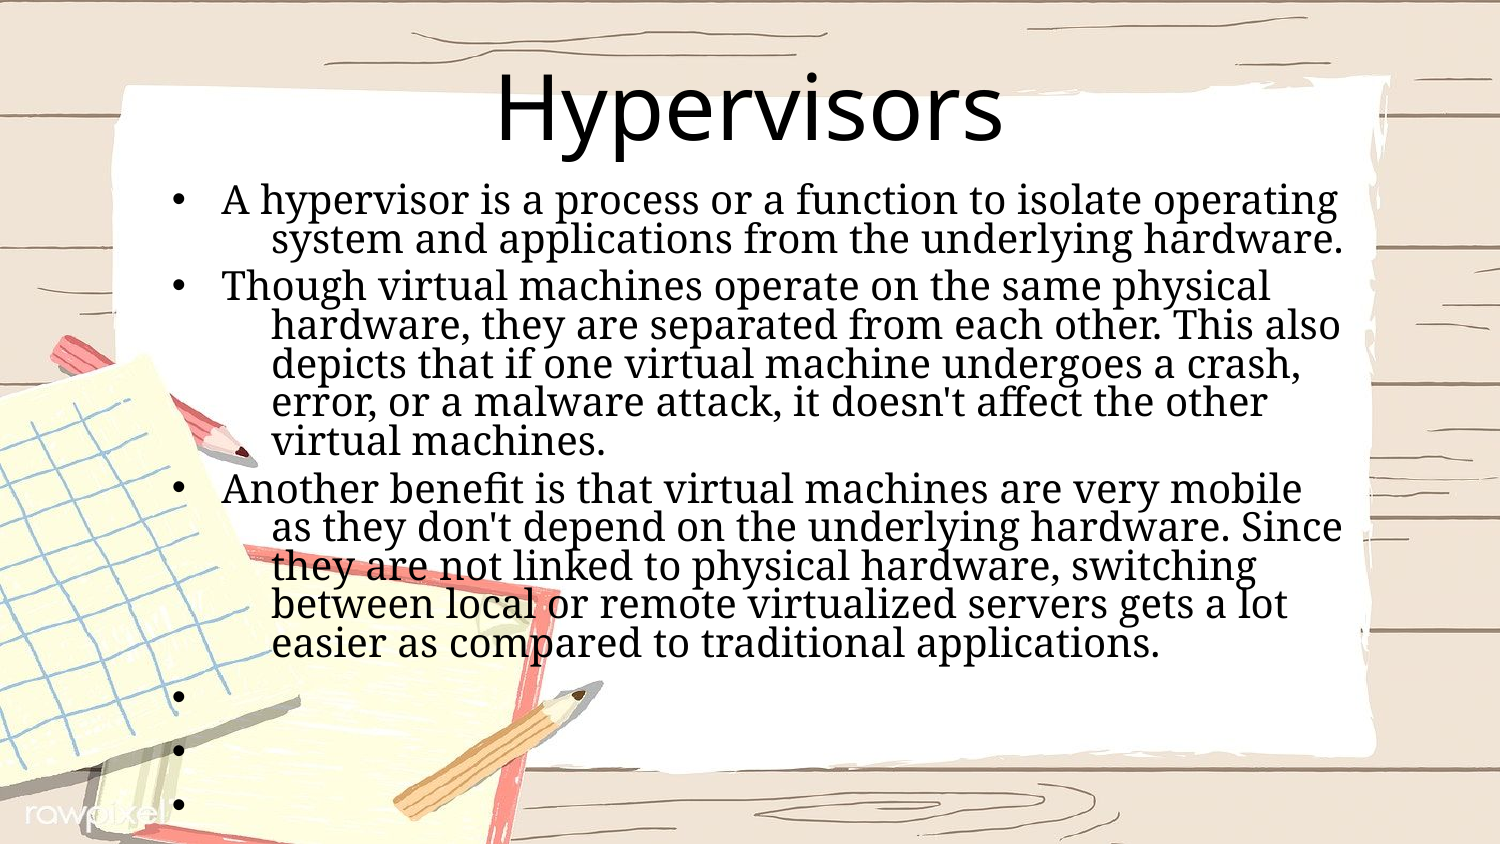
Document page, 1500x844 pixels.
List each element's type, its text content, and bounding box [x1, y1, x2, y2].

title Hypervisors [75, 33, 1426, 175]
list A hypervisor is a process or a function to isolate operating system and applications from the underlying hardware. Though virtual machines operate on the same physical hardware, they are separated from each other. This also depicts that if one virtual machine undergoes a crash, error, or a malware attack, it doesn't affect the other virtual machines. Another benefit is that virtual machines are very mobile as they don't depend on the underlying hardware. Since they are not linked to physical hardware, switching between local or remote virtualized servers gets a lot easier as compared to traditional applications. [156, 176, 1367, 733]
